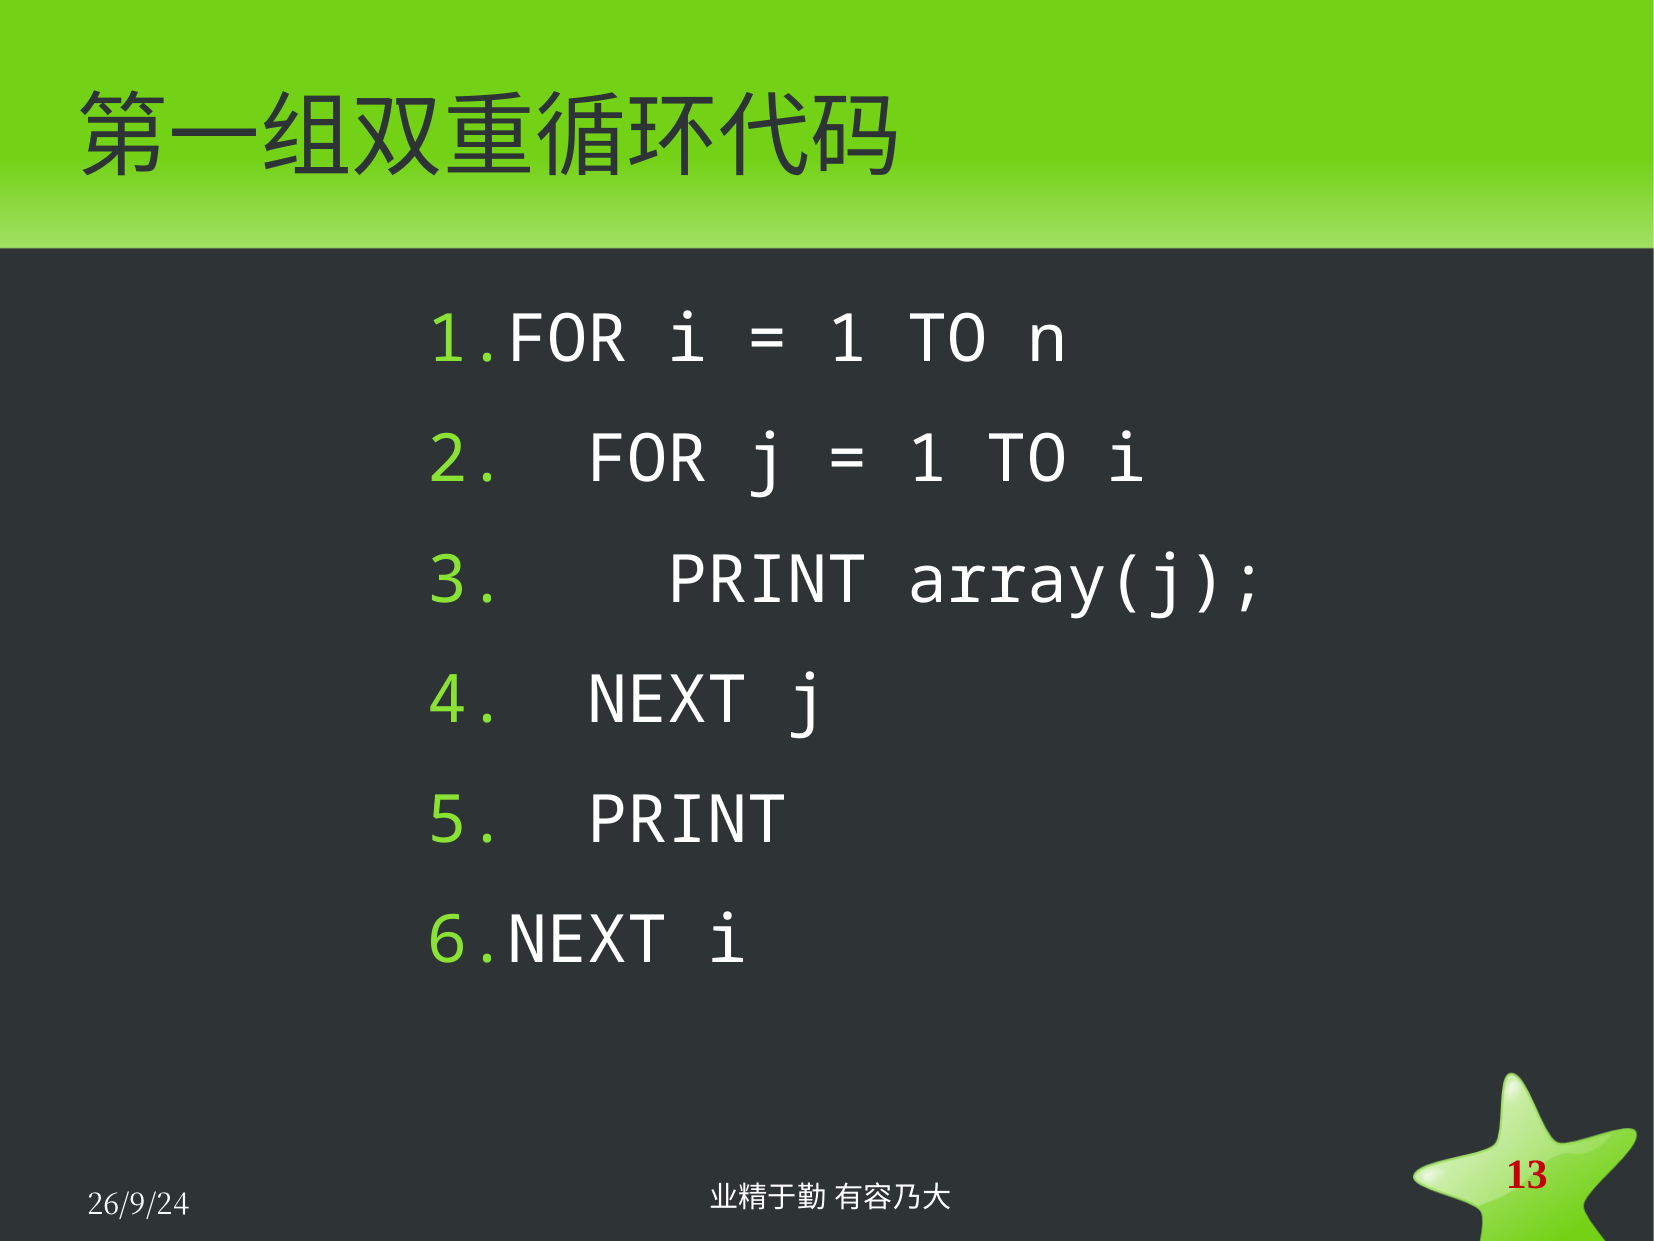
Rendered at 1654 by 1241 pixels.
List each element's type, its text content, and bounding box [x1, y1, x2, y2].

list FOR i = 1 TO n FOR j = 1 TO i PRINT array(j); NEXT j PRINT NEXT i [391, 290, 1388, 1109]
title 第一组双重循环代码 [76, 29, 1565, 237]
picture [0, 0, 1654, 1241]
